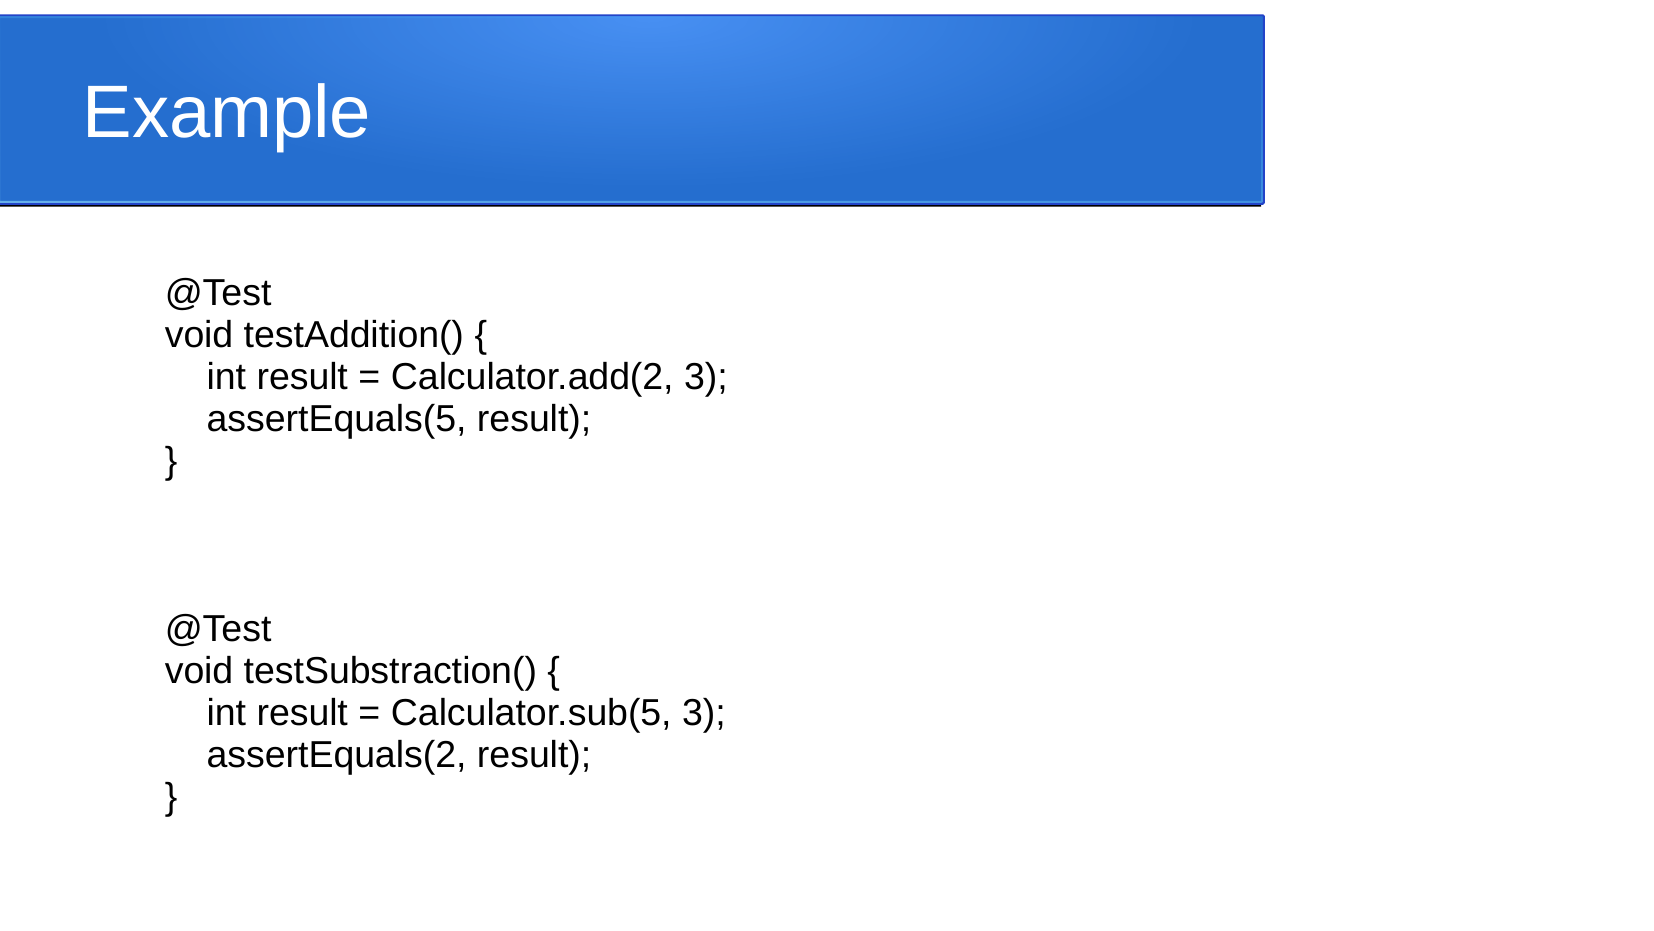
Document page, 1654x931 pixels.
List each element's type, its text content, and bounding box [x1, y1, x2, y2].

title Example [82, 35, 1235, 189]
text_box @Test void testAddition() { int result = Calculator.add(2, 3); assertEquals(5, result); } @Test void testSubstraction() { int result = Calculator.sub(5, 3); assertEquals(2, result); } [150, 263, 1201, 825]
